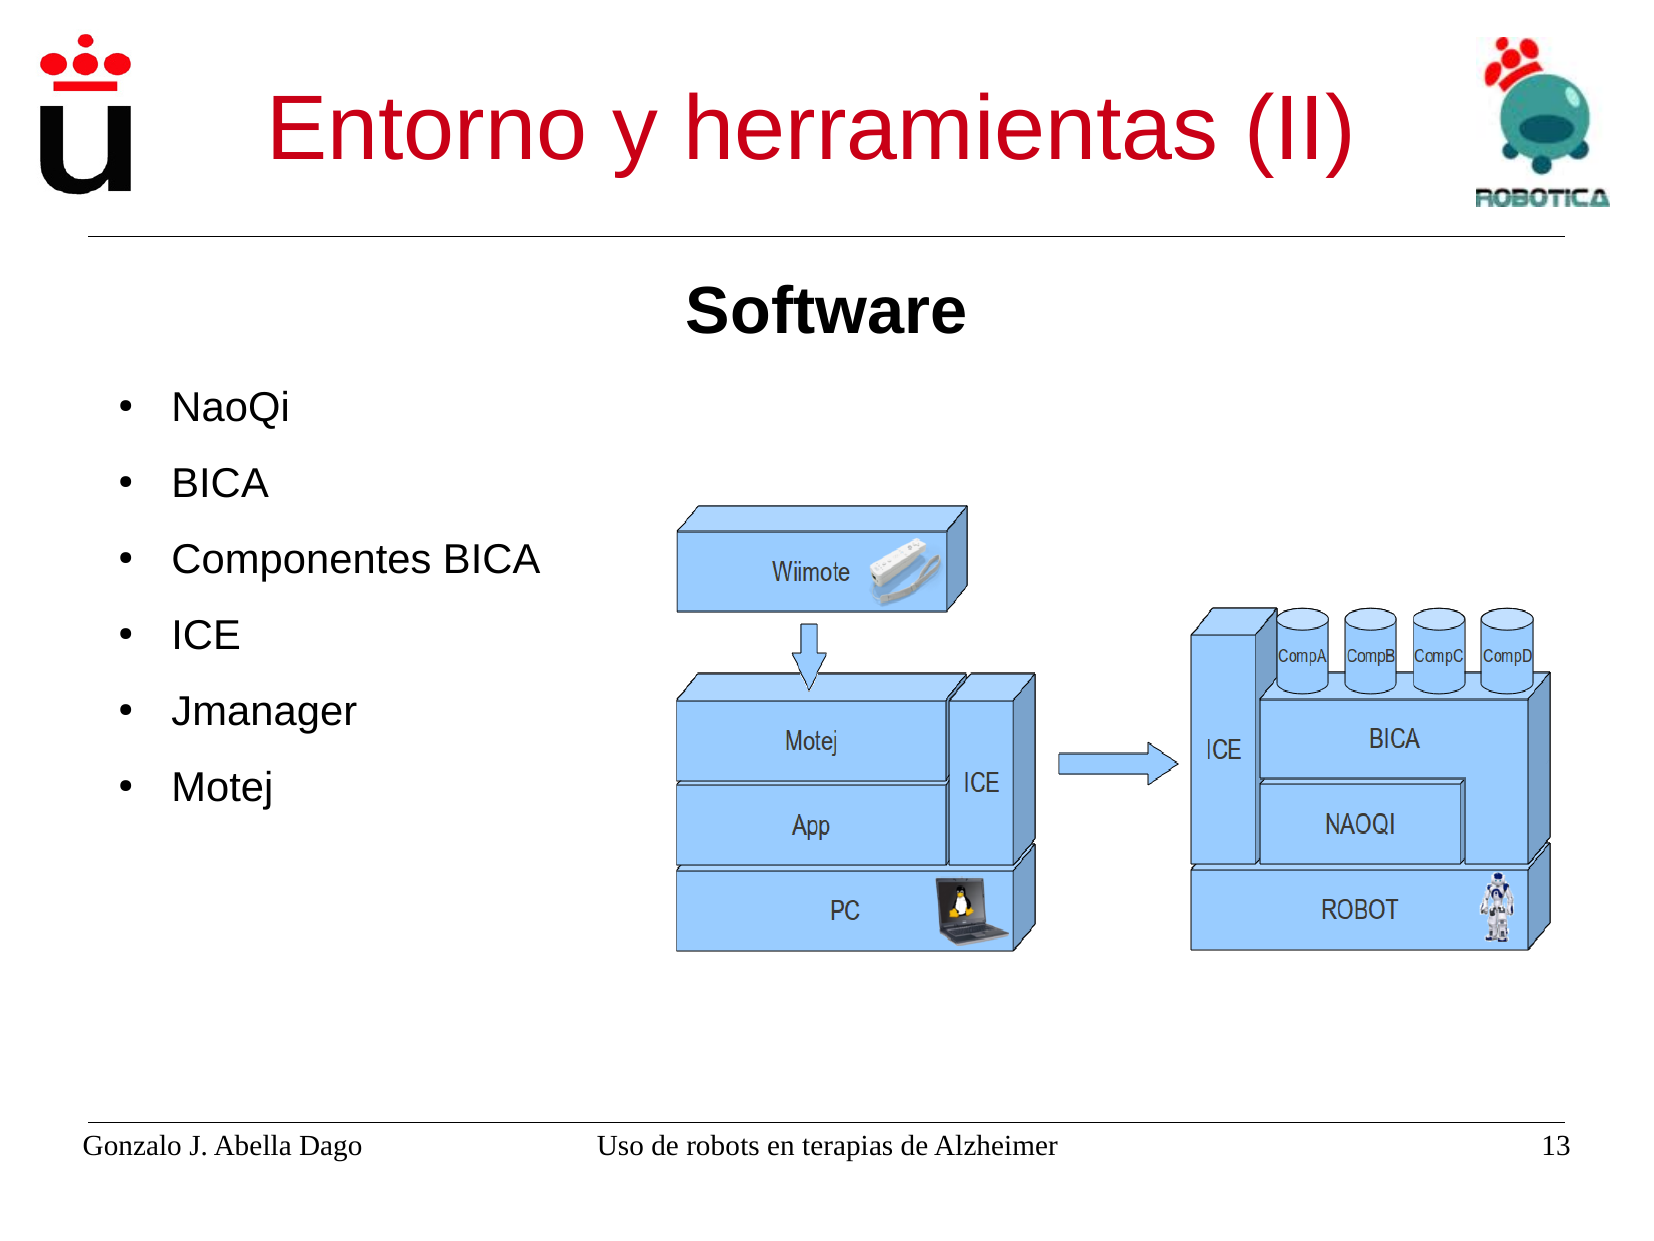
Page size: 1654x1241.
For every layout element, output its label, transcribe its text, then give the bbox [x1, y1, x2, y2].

list NaoQi BICA Componentes BICA ICE Jmanager Motej [100, 383, 650, 1093]
picture [649, 487, 1572, 975]
title Entorno y herramientas (II) [206, 76, 1418, 180]
picture [1476, 37, 1610, 207]
text_box Software [88, 265, 1565, 356]
picture [29, 29, 148, 207]
